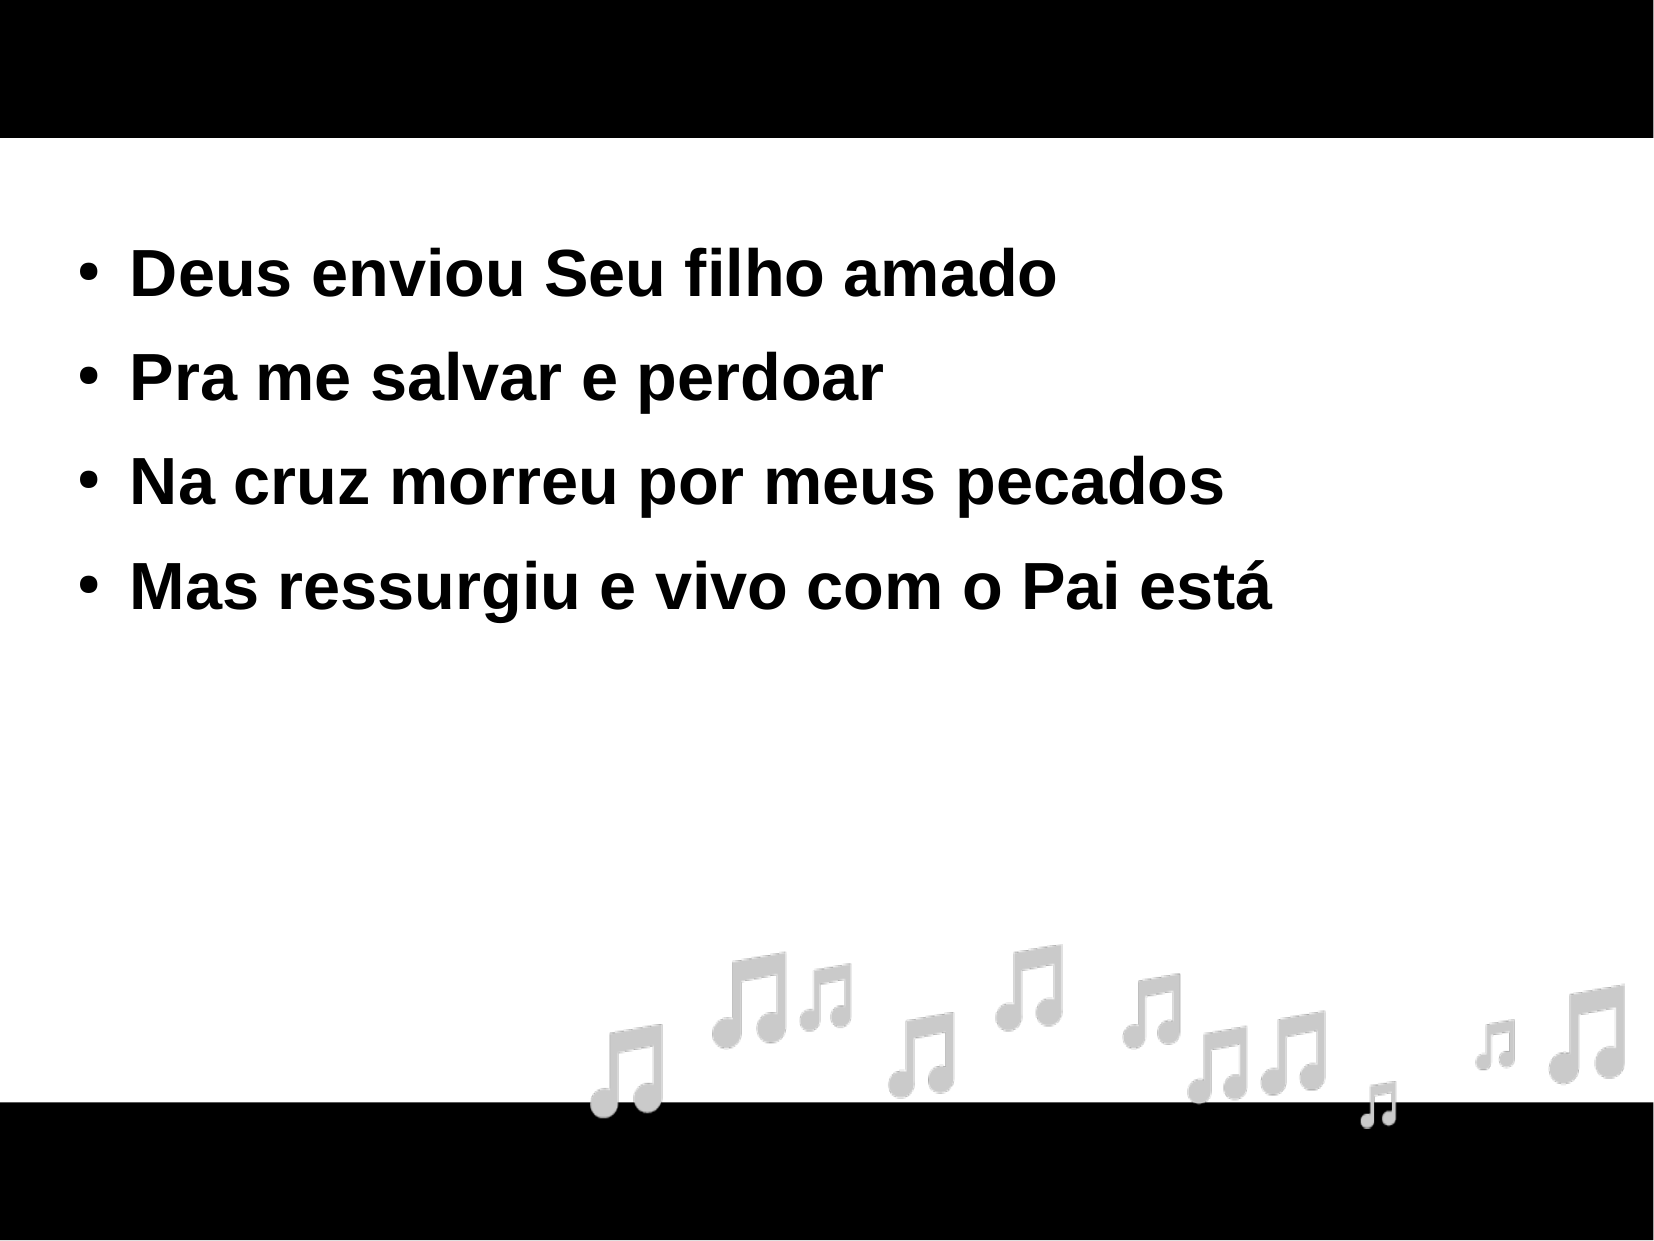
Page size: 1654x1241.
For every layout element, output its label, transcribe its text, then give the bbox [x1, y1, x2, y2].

list Deus enviou Seu filho amado Pra me salvar e perdoar Na cruz morreu por meus pecados Mas ressurgiu e vivo com o Pai está [59, 236, 1595, 1024]
